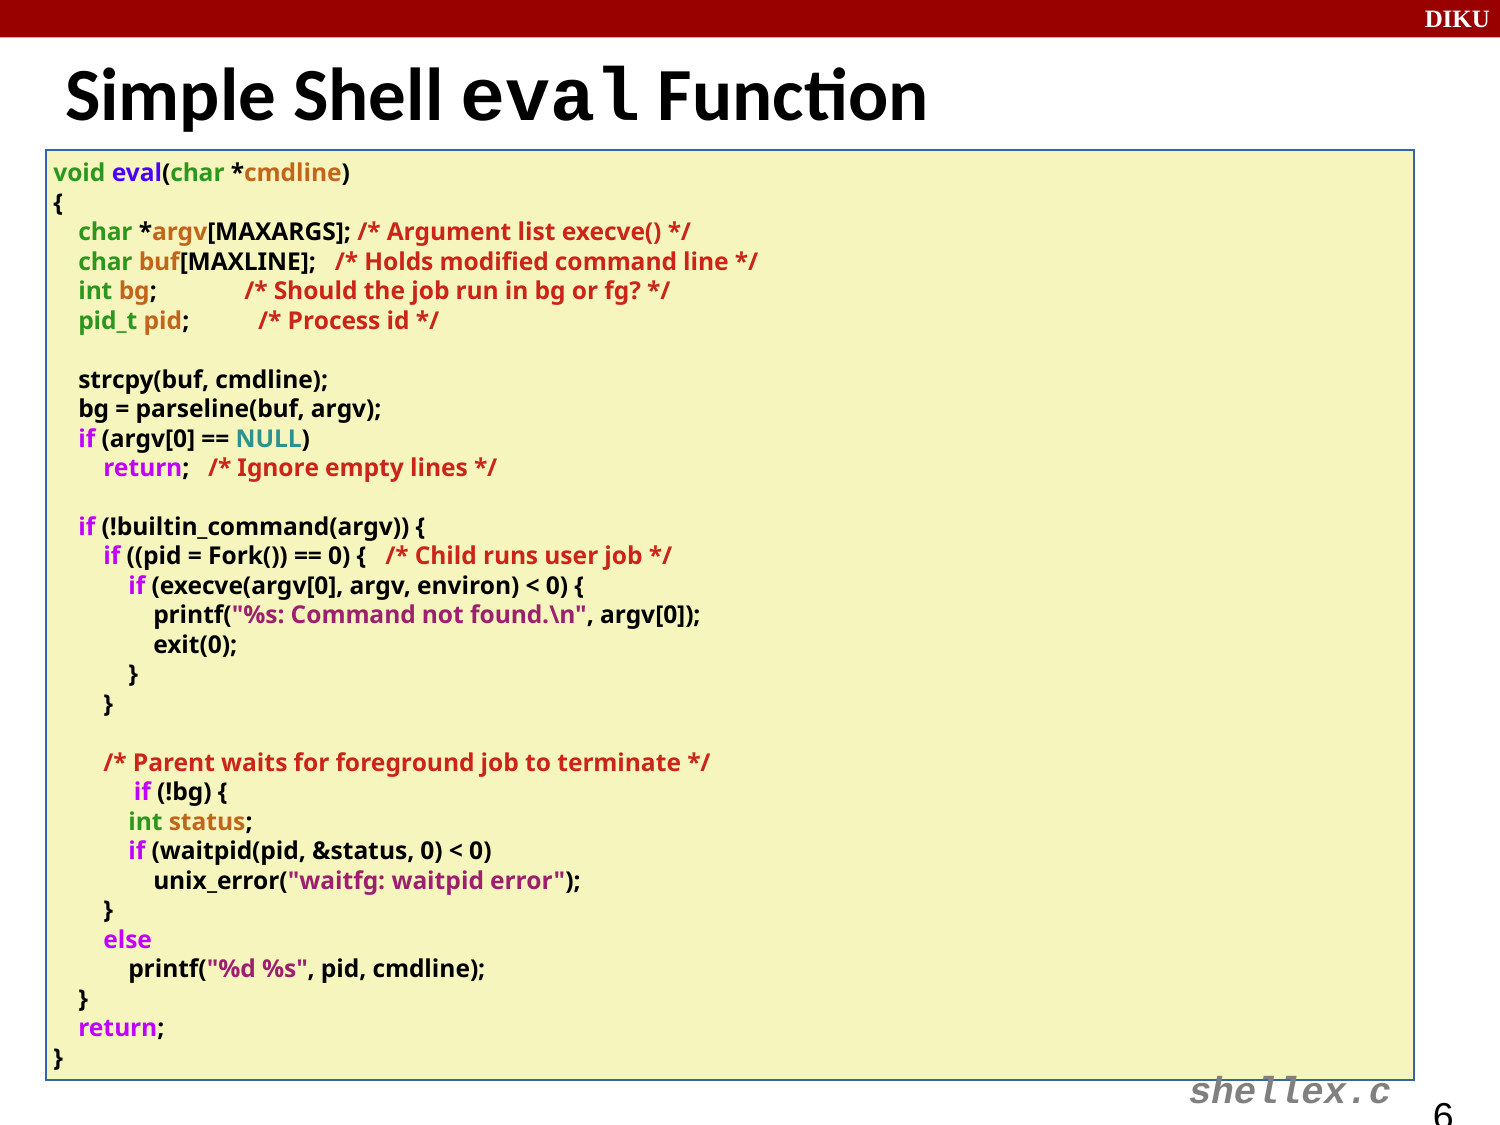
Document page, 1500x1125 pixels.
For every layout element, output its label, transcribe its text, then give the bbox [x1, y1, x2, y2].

text_box void eval(char *cmdline) { char *argv[MAXARGS]; /* Argument list execve() */ char buf[MAXLINE]; /* Holds modified command line */ int bg; /* Should the job run in bg or fg? */ pid_t pid; /* Process id */ strcpy(buf, cmdline); bg = parseline(buf, argv); if (argv[0] == NULL) return; /* Ignore empty lines */ if (!builtin_command(argv)) { if ((pid = Fork()) == 0) { /* Child runs user job */ if (execve(argv[0], argv, environ) < 0) { printf("%s: Command not found.\n", argv[0]); exit(0); } } /* Parent waits for foreground job to terminate */ if (!bg) { int status; if (waitpid(pid, &status, 0) < 0) unix_error("waitfg: waitpid error"); } else printf("%d %s", pid, cmdline); } return; } [45, 149, 1414, 1080]
text_box shellex.c [1174, 1062, 1407, 1123]
text_box Simple Shell eval Function [49, 25, 1159, 149]
